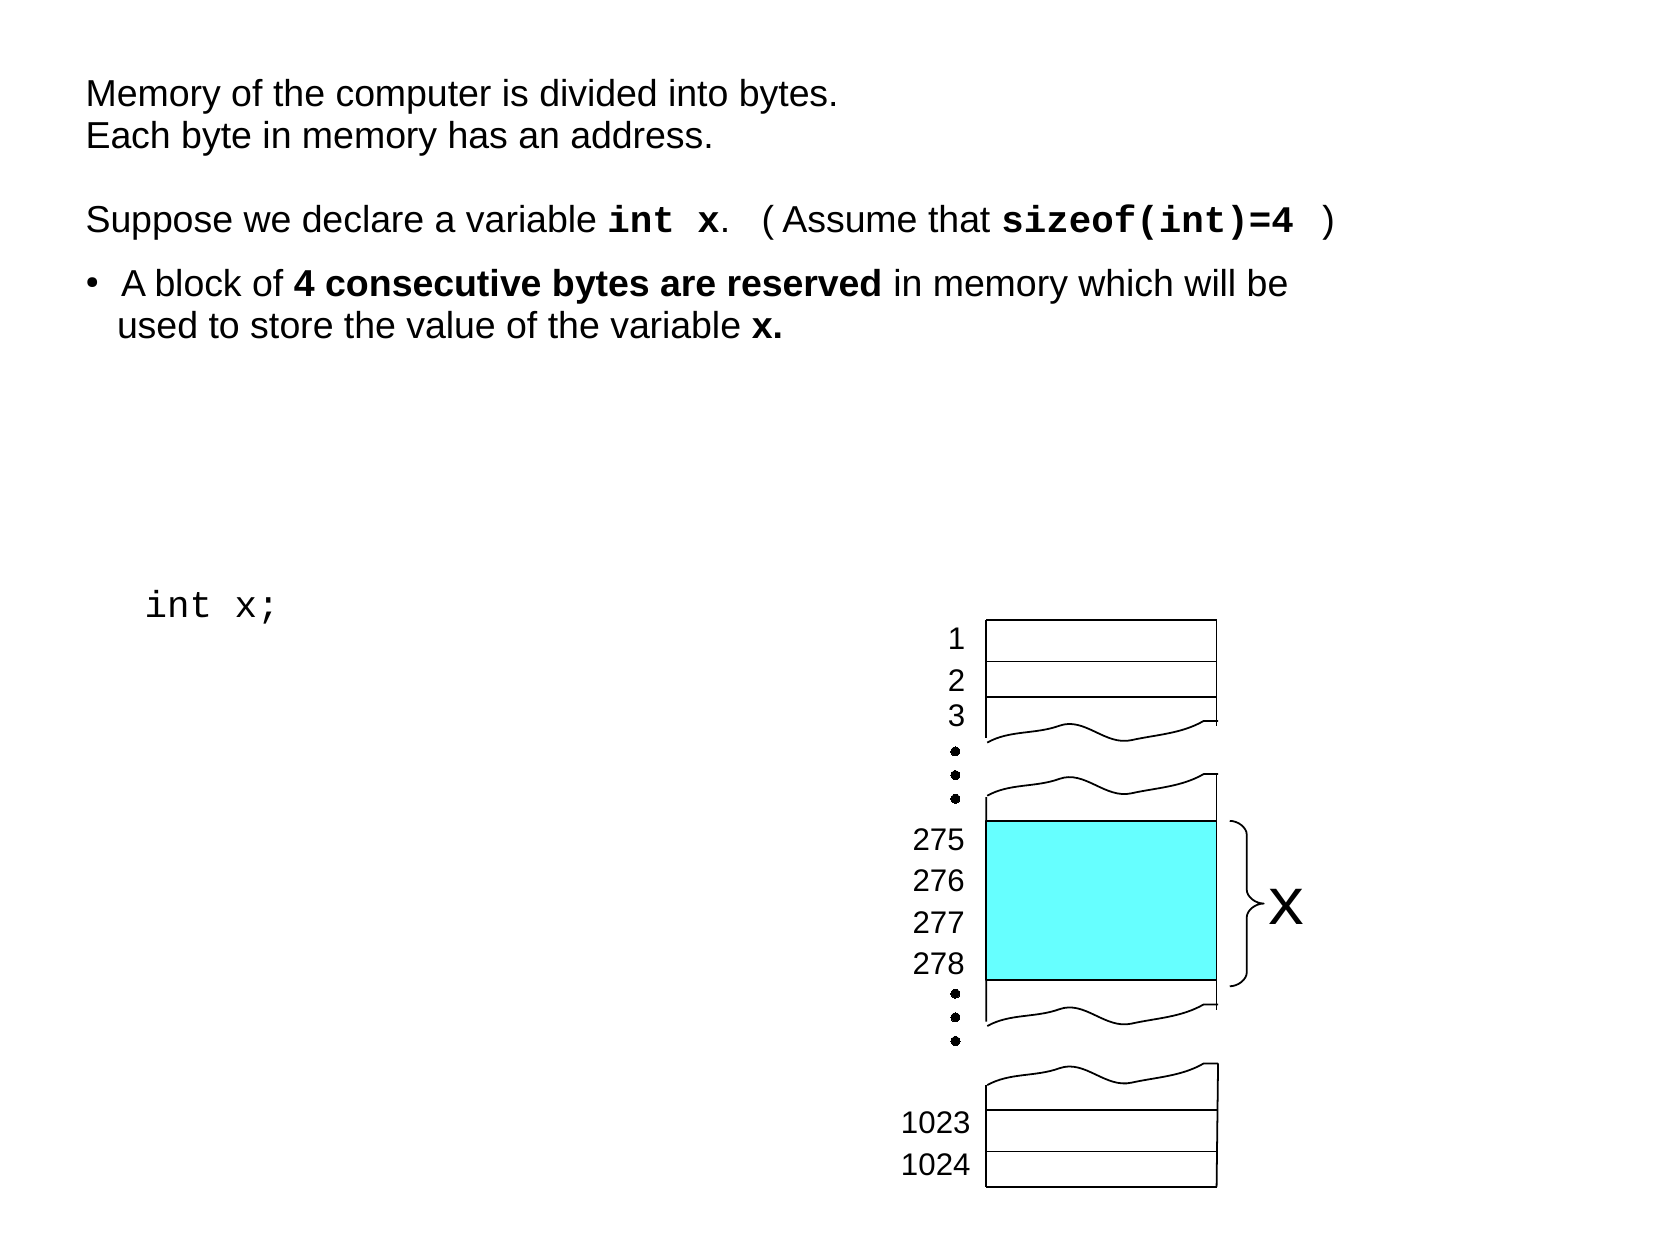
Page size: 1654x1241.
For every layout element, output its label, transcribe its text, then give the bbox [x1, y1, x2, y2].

text_box int x; [129, 578, 295, 637]
text_box 3 [933, 690, 981, 742]
text_box 276 [897, 856, 980, 897]
text_box [950, 746, 960, 756]
text_box [950, 770, 960, 780]
text_box 278 [897, 938, 980, 990]
text_box x [1251, 862, 1322, 954]
text_box 1 [933, 614, 981, 655]
text_box [950, 989, 960, 999]
text_box Memory of the computer is divided into bytes. Each byte in memory has an address. Suppose we declare a variable int x. ( Assume that sizeof(int)=4 ) A block of 4 consecutive bytes are reserved in memory which will be used to store the value of the variable x. [70, 64, 1354, 374]
text_box 277 [897, 897, 980, 938]
text_box [950, 1036, 961, 1046]
text_box [950, 1012, 960, 1022]
text_box 275 [897, 814, 980, 856]
text_box 2 [933, 655, 981, 690]
text_box [986, 820, 1217, 981]
text_box 1023 [886, 1098, 986, 1139]
text_box [950, 794, 960, 804]
text_box 1024 [886, 1139, 986, 1190]
